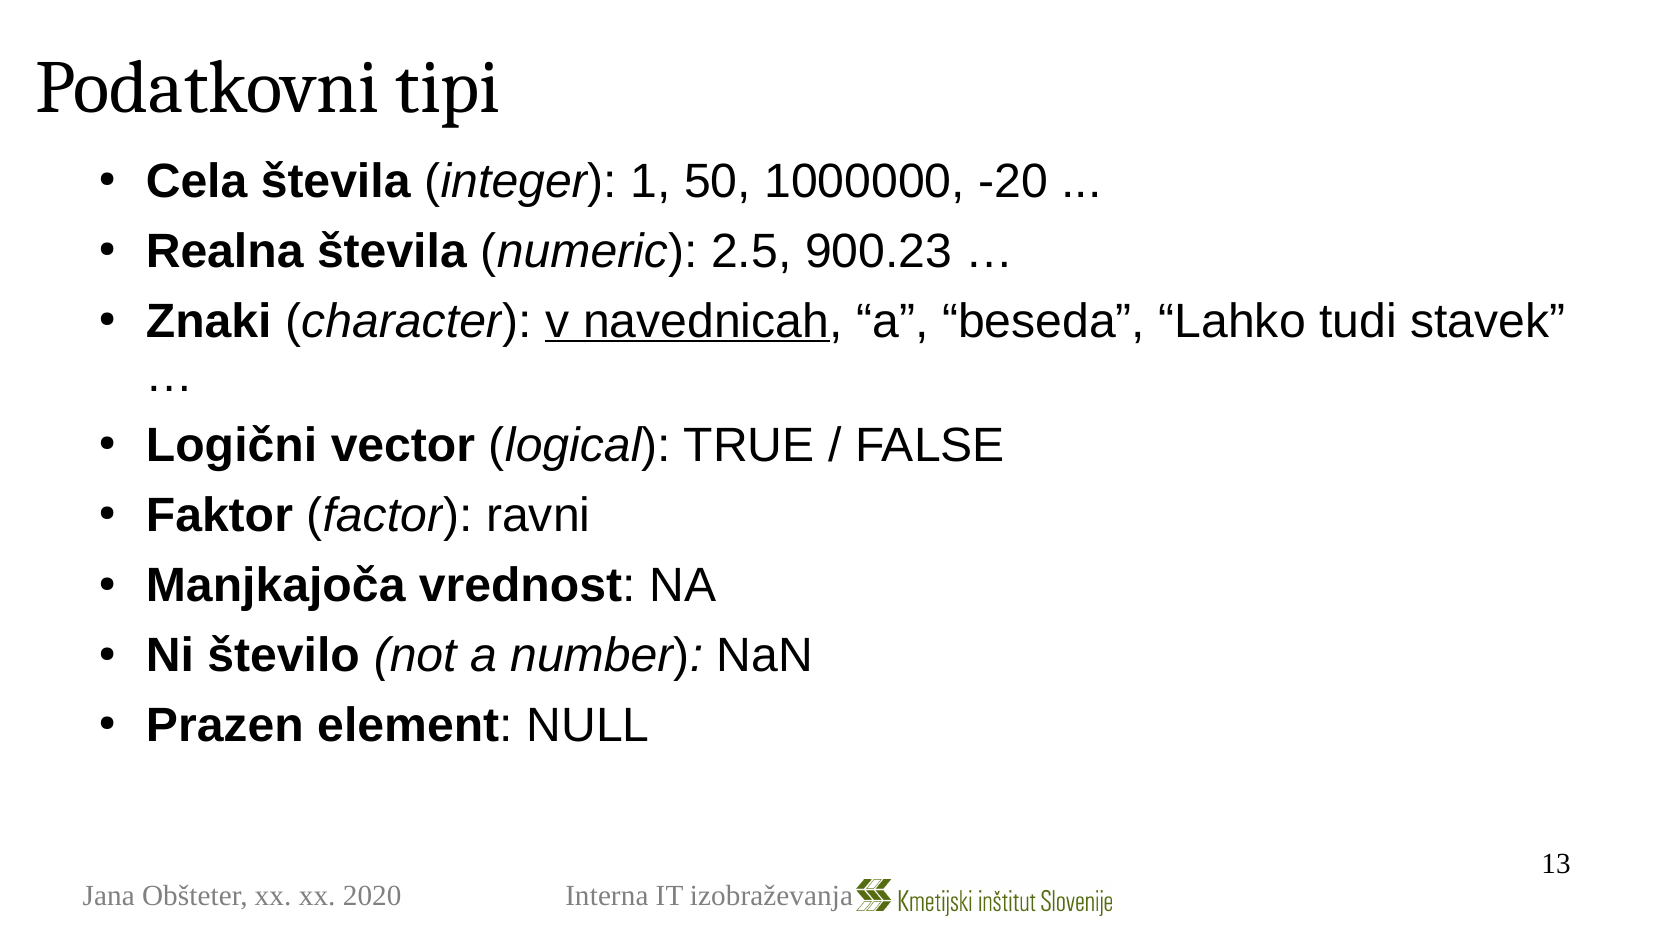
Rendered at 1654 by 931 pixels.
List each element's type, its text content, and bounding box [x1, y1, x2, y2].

picture [856, 879, 1112, 916]
title Podatkovni tipi [35, 21, 1524, 154]
list Cela števila (integer): 1, 50, 1000000, -20 ... Realna števila (numeric): 2.5, 900.23 … Znaki (character): v navednicah, “a”, “beseda”, “Lahko tudi stavek” … Logični vector (logical): TRUE / FALSE Faktor (factor): ravni Manjkajoča vrednost: NA Ni število (not a number): NaN Prazen element: NULL [82, 153, 1571, 758]
